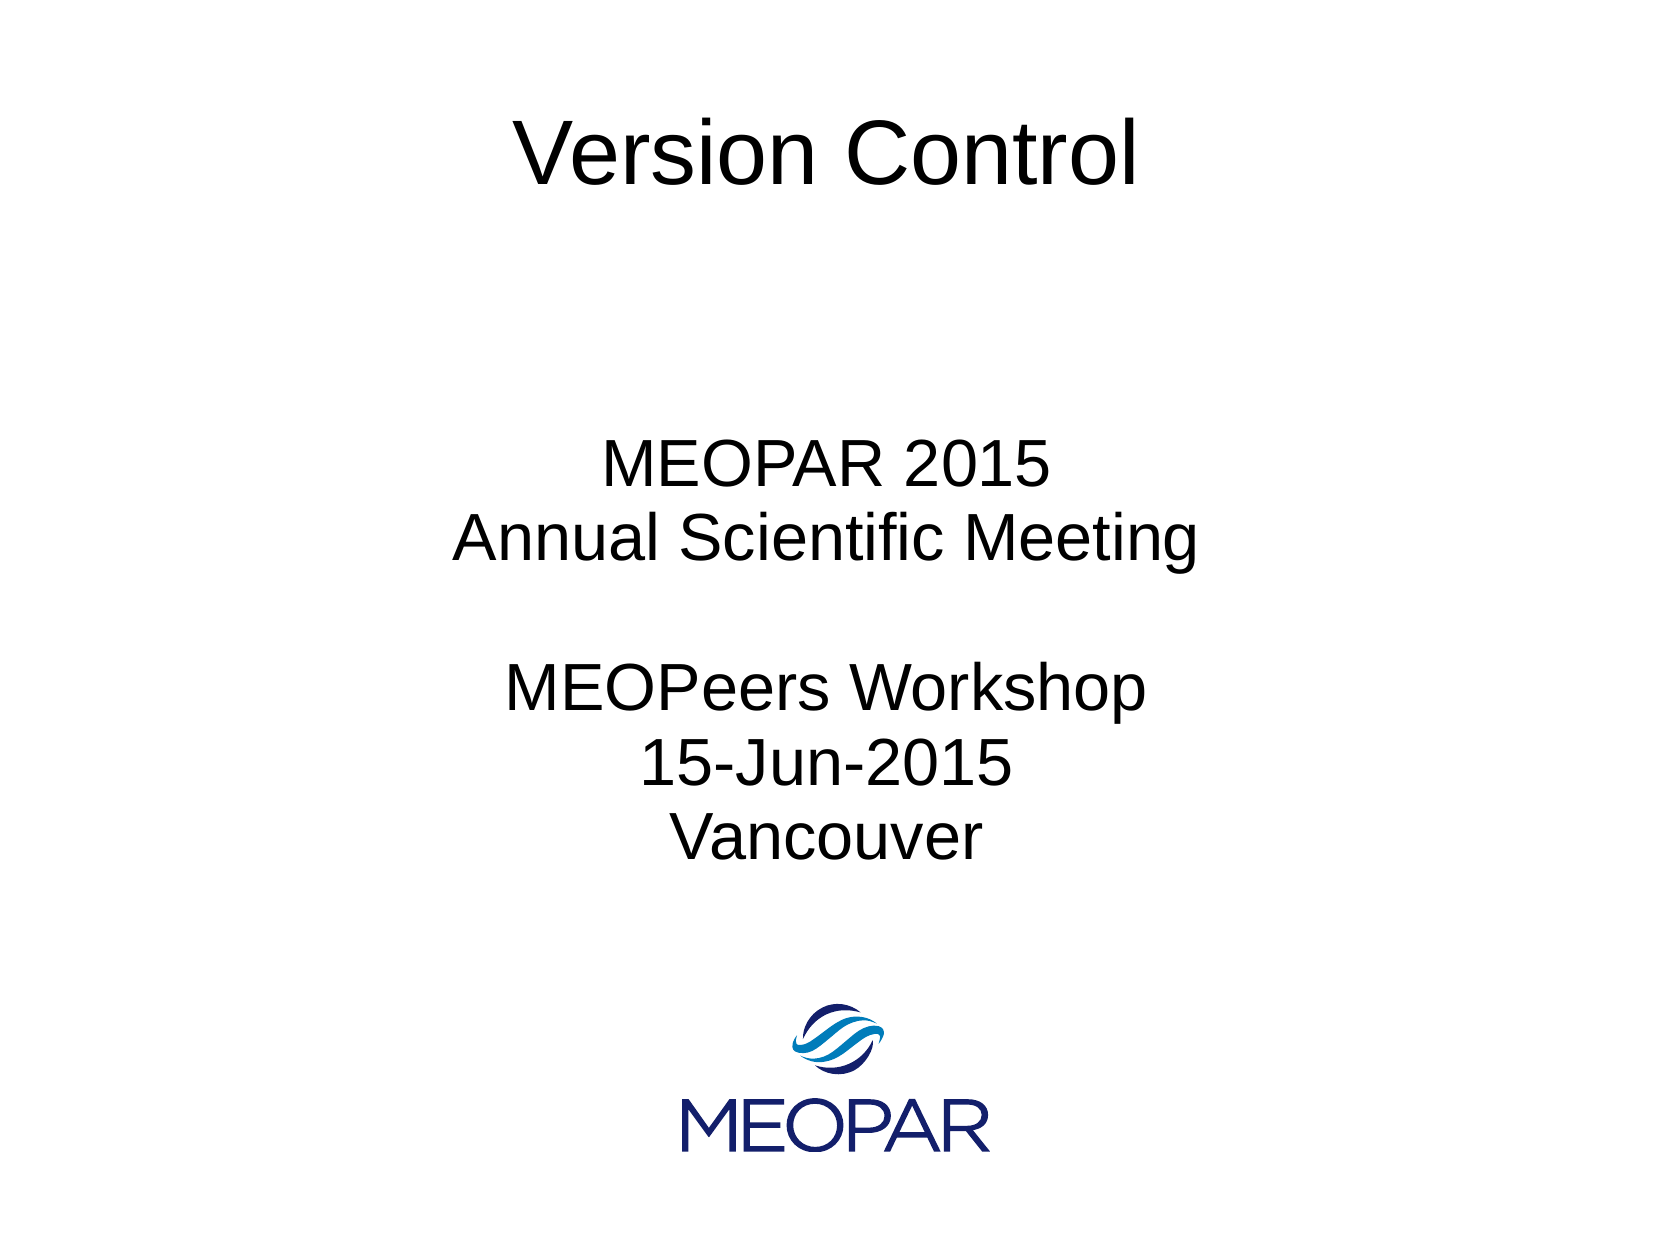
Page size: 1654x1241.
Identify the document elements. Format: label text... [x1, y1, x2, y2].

picture [682, 1003, 990, 1152]
title Version Control [82, 49, 1571, 257]
subtitle MEOPAR 2015 Annual Scientific Meeting MEOPeers Workshop 15-Jun-2015 Vancouver [82, 290, 1571, 1010]
